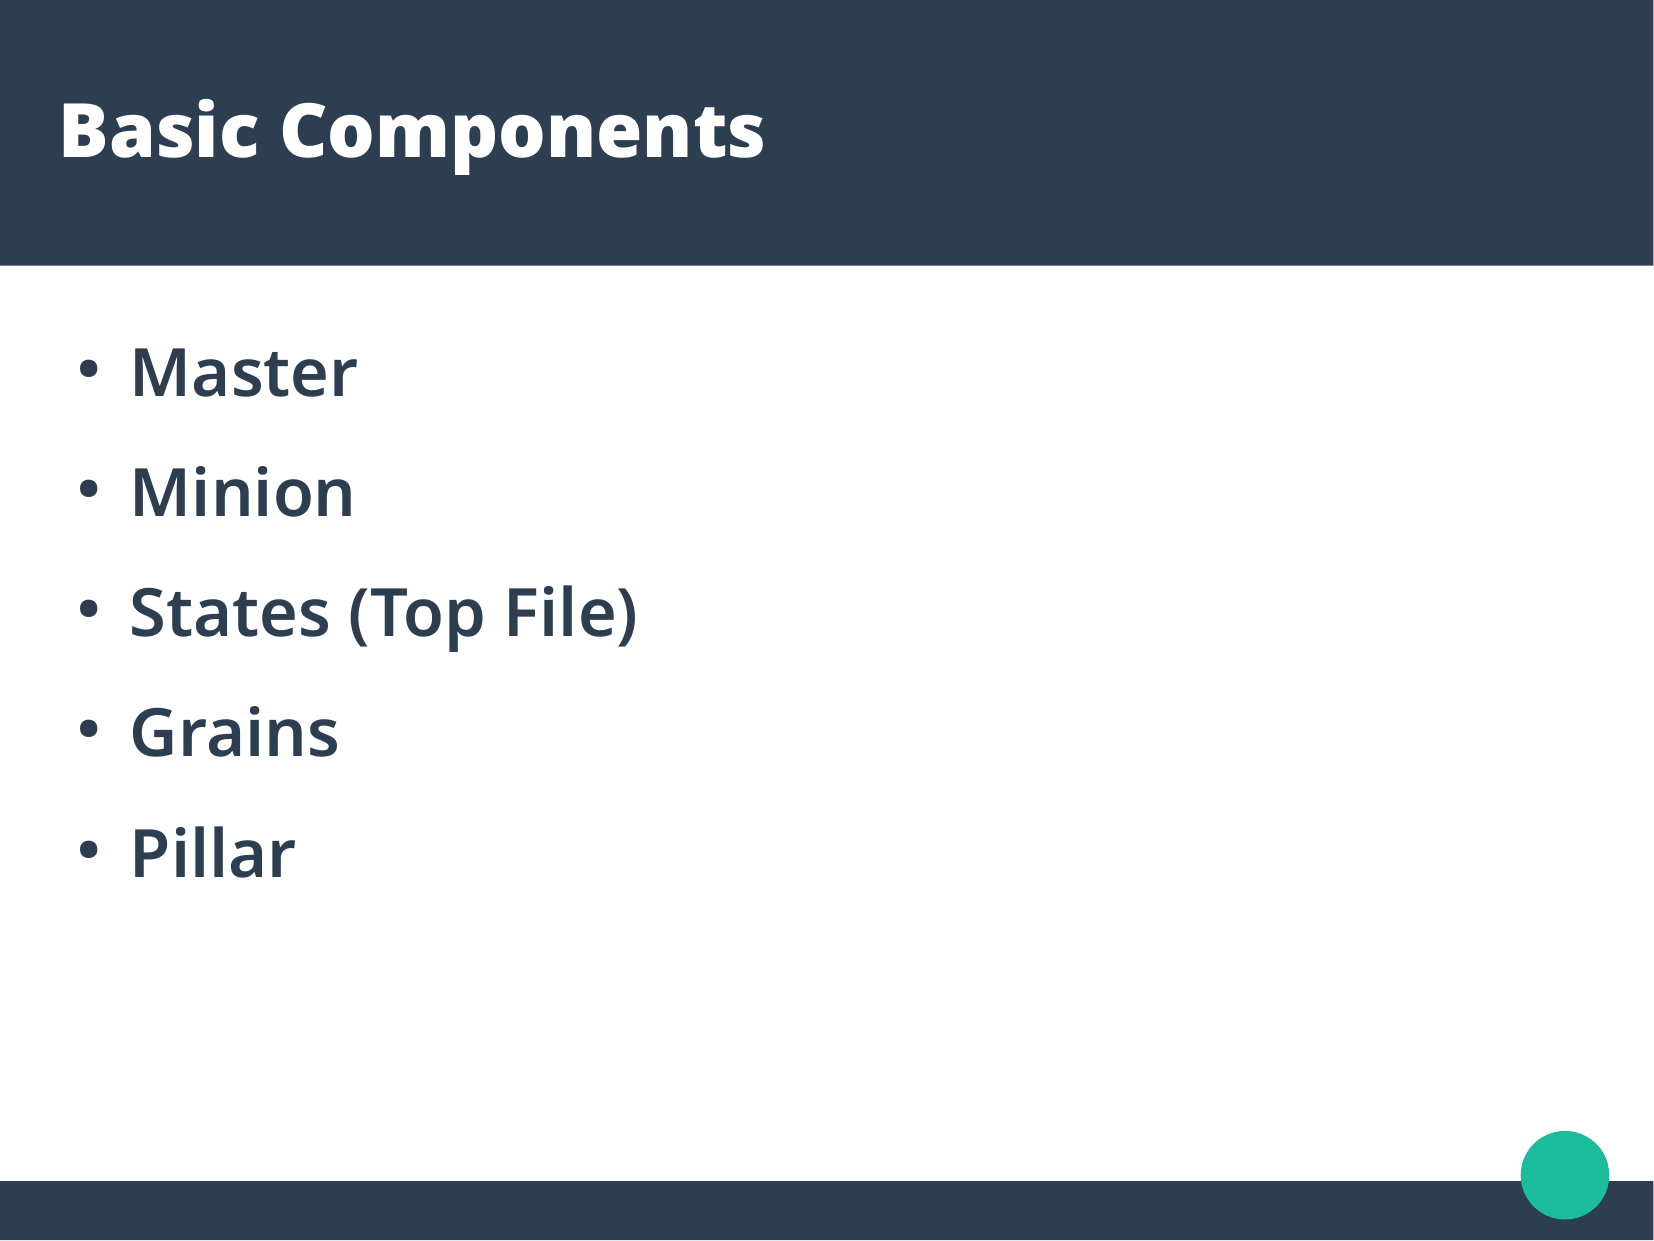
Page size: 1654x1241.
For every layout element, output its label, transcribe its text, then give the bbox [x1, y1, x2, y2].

list Master Minion States (Top File) Grains Pillar [59, 324, 1595, 1152]
title Basic Components [59, 49, 1595, 207]
